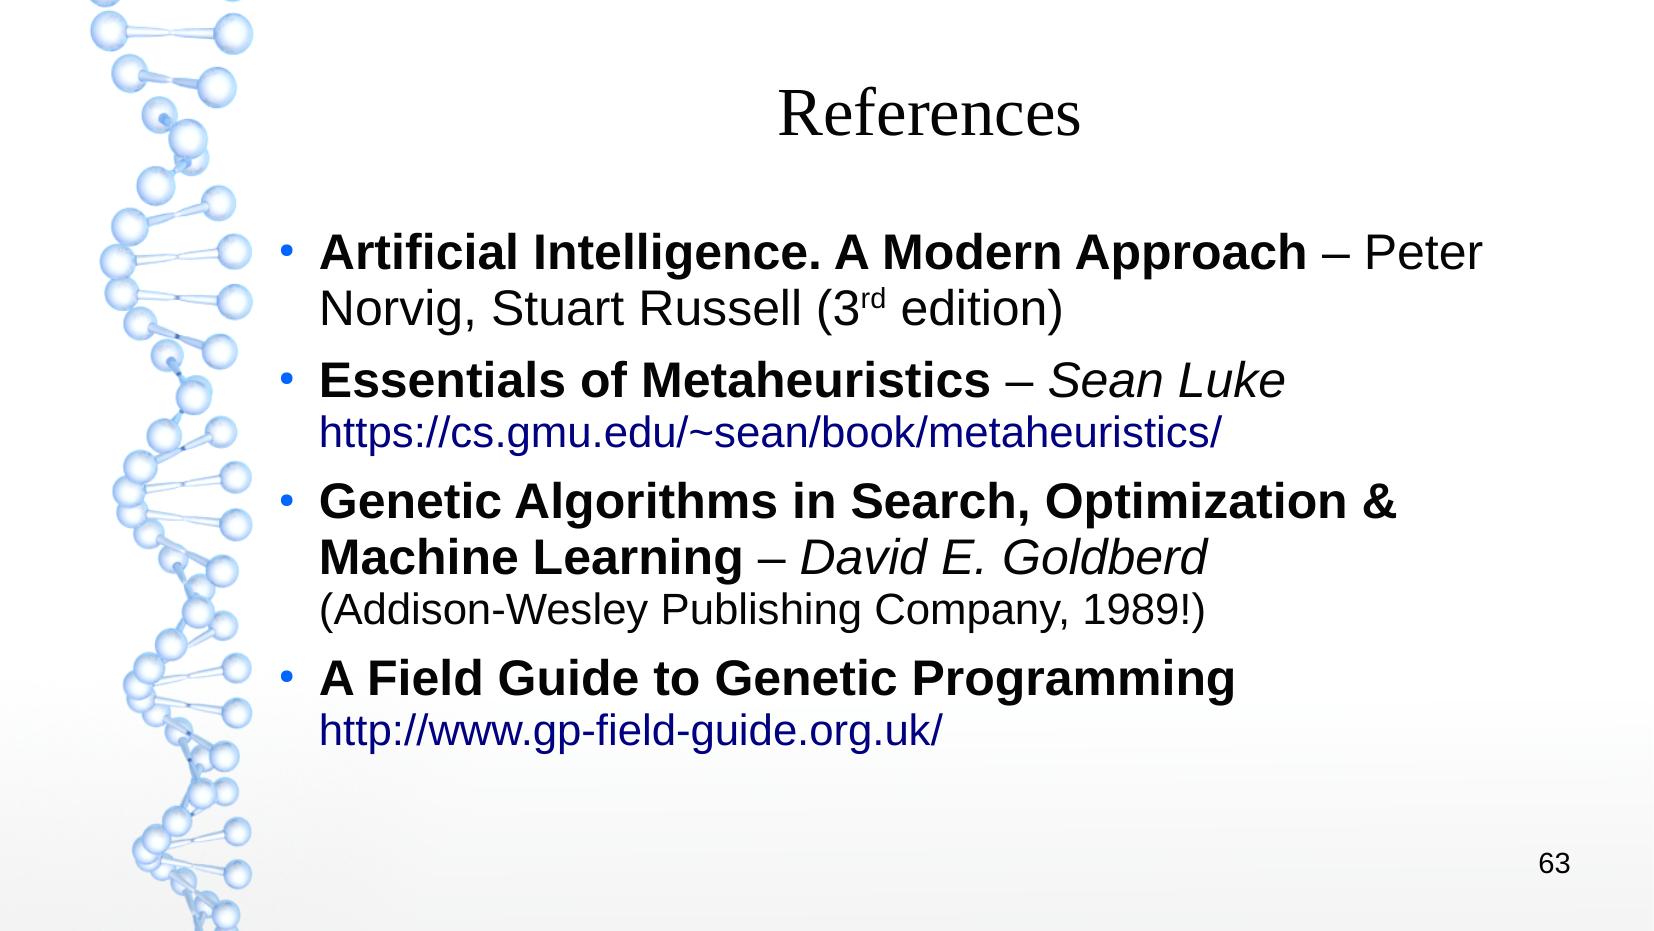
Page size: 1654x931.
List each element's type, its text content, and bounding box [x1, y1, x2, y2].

list Artificial Intelligence. A Modern Approach – Peter Norvig, Stuart Russell (3rd edition) Essentials of Metaheuristics – Sean Lukehttps://cs.gmu.edu/~sean/book/metaheuristics/ Genetic Algorithms in Search, Optimization & Machine Learning – David E. Goldberd (Addison-Wesley Publishing Company, 1989!) A Field Guide to Genetic Programming http://www.gp-field-guide.org.uk/ [265, 224, 1595, 764]
picture [0, 0, 1654, 931]
title References [265, 35, 1595, 189]
